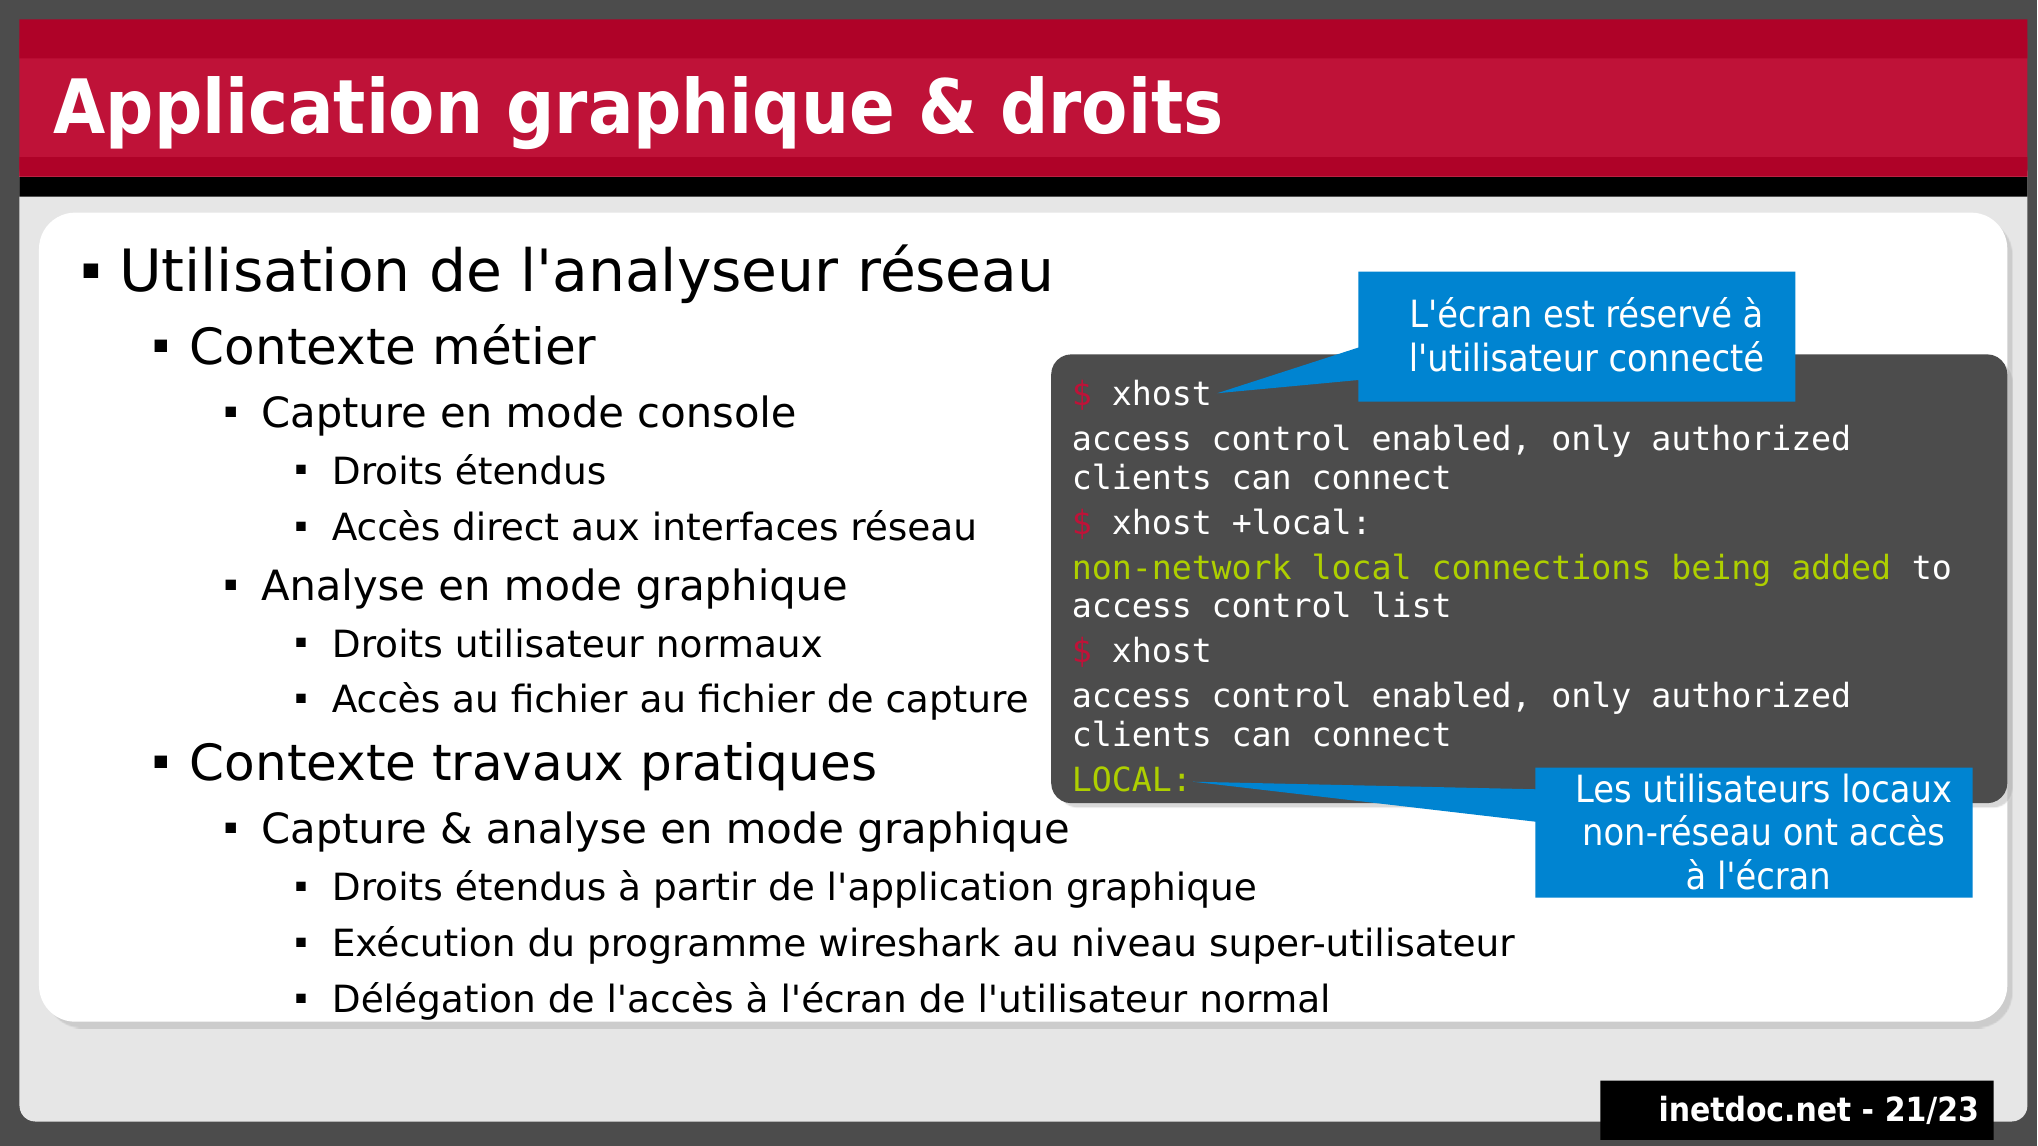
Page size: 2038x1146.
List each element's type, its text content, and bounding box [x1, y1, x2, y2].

text_box [19, 19, 2028, 59]
text_box [19, 157, 2028, 1122]
text_box L'écran est réservé à l'utilisateur connecté [1217, 271, 1796, 402]
text_box $ xhost access control enabled, only authorized clients can connect $ xhost +local: non-network local connections being added to access control list $ xhost access control enabled, only authorized clients can connect LOCAL: [1051, 354, 2008, 804]
text_box inetdoc.net - <numéro>/23 [1600, 1080, 1994, 1140]
text_box Les utilisateurs locaux non-réseau ont accès à l'écran [1192, 767, 1973, 898]
text_box Application graphique & droits [19, 59, 2028, 157]
text_box Utilisation de l'analyseur réseau Contexte métier Capture en mode console Droits étendus Accès direct aux interfaces réseau Analyse en mode graphique Droits utilisateur normaux Accès au fichier au fichier de capture Contexte travaux pratiques Capture & analyse en mode graphique Droits étendus à partir de l'application graphique Exécution du programme wireshark au niveau super-utilisateur Délégation de l'accès à l'écran de l'utilisateur normal [38, 212, 2008, 1022]
